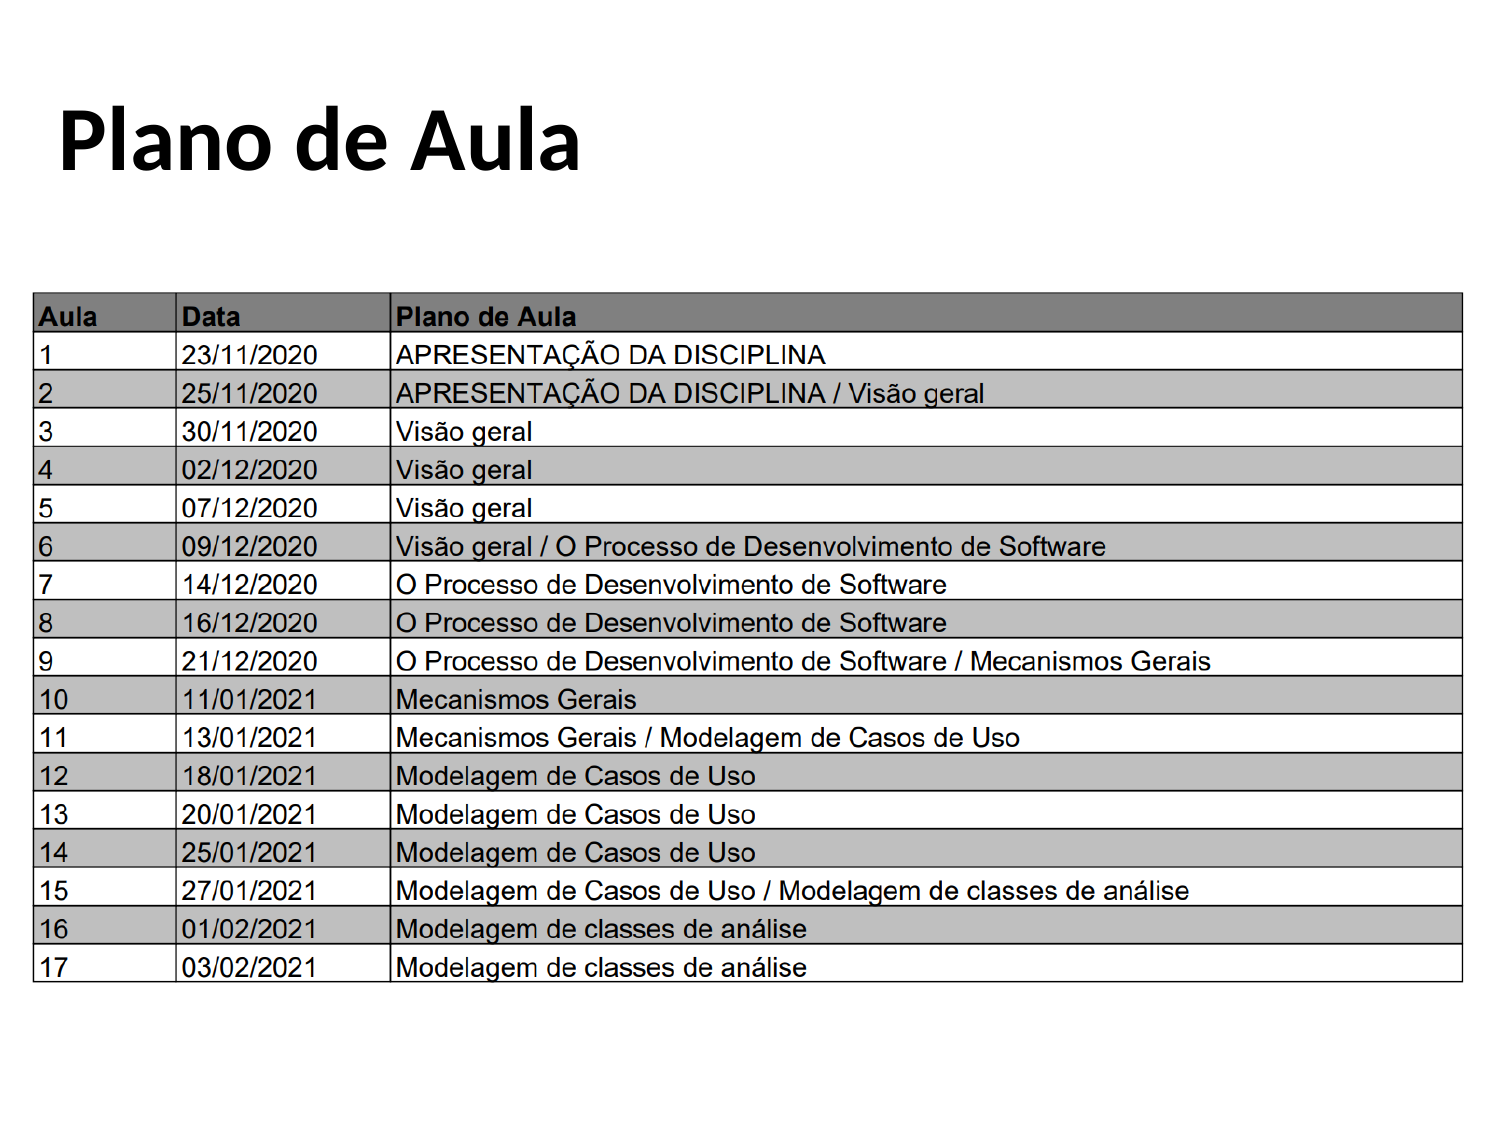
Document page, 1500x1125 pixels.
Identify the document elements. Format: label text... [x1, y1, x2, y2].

picture [23, 278, 1477, 993]
title Plano de Aula [59, 101, 1418, 195]
